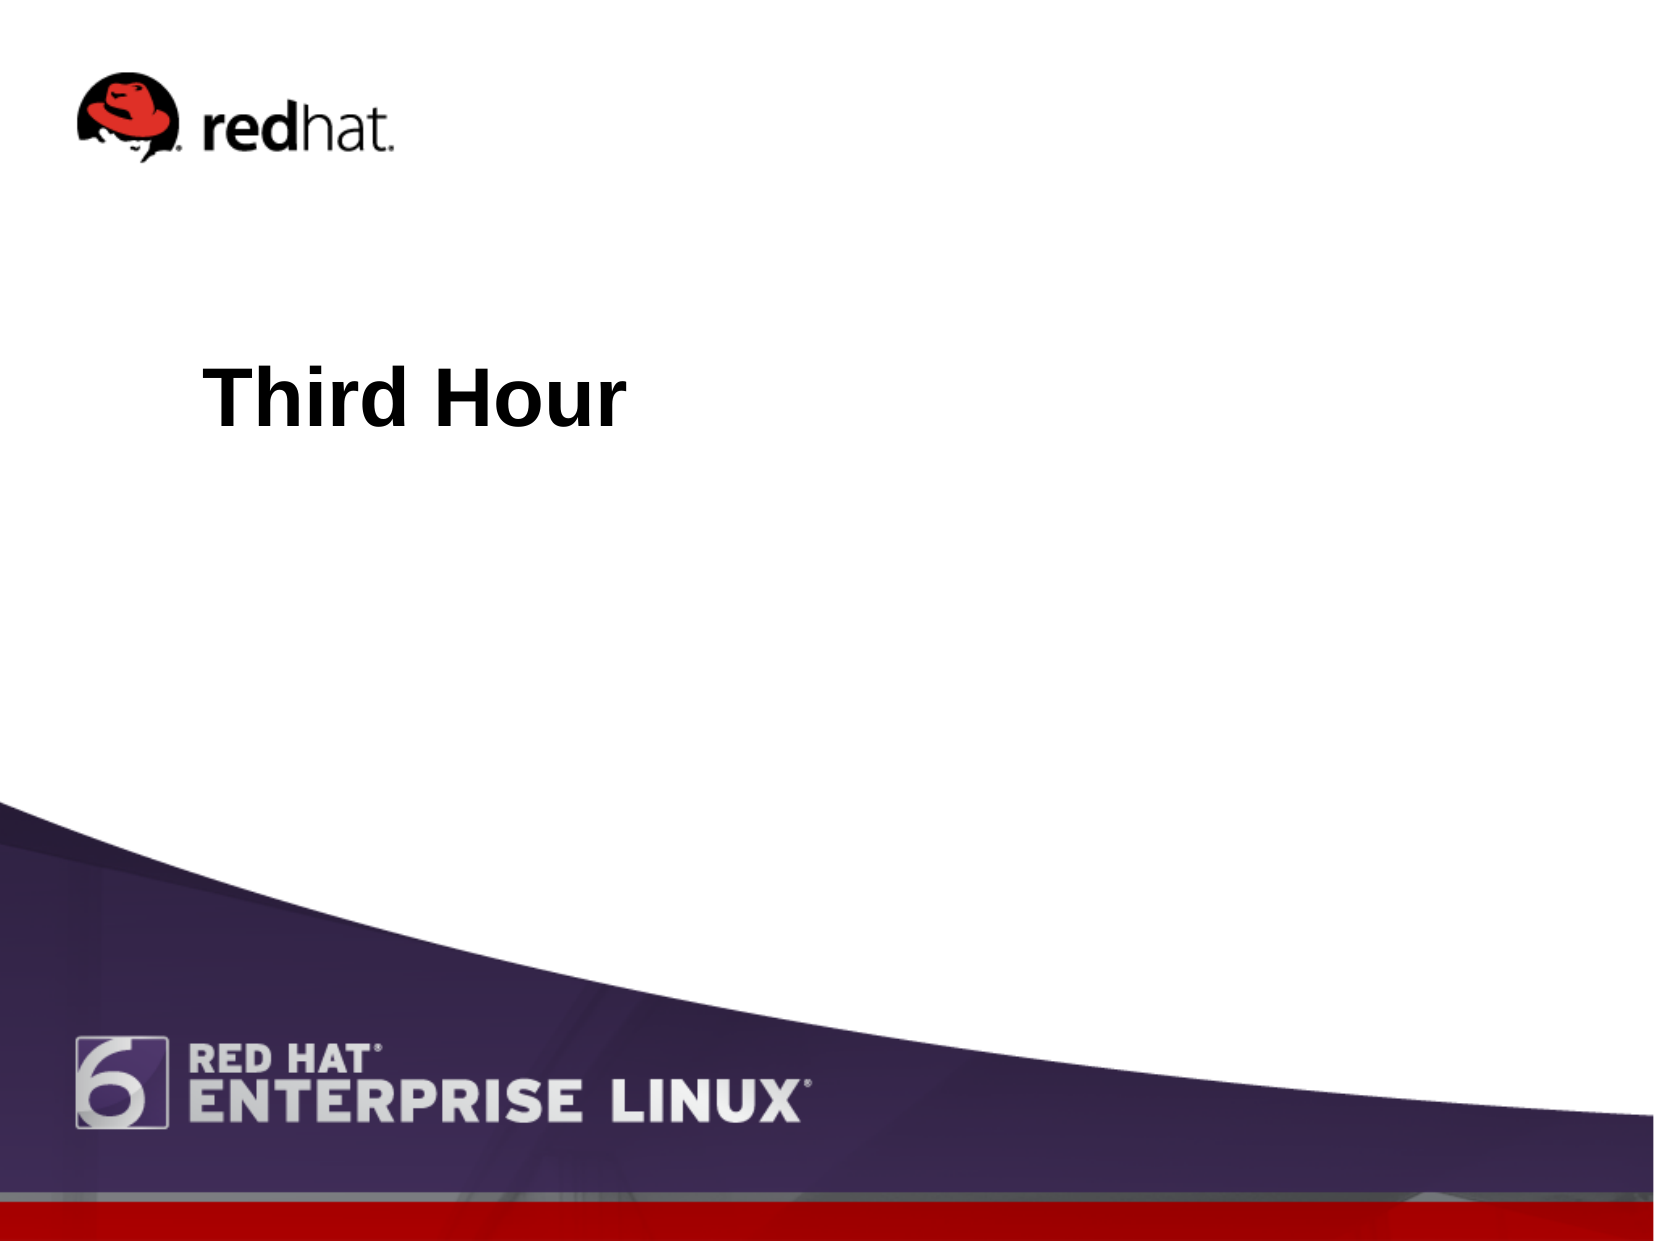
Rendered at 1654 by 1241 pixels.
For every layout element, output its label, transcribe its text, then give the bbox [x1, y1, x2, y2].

picture [0, 0, 1654, 1241]
text_box Third Hour [187, 297, 1426, 518]
